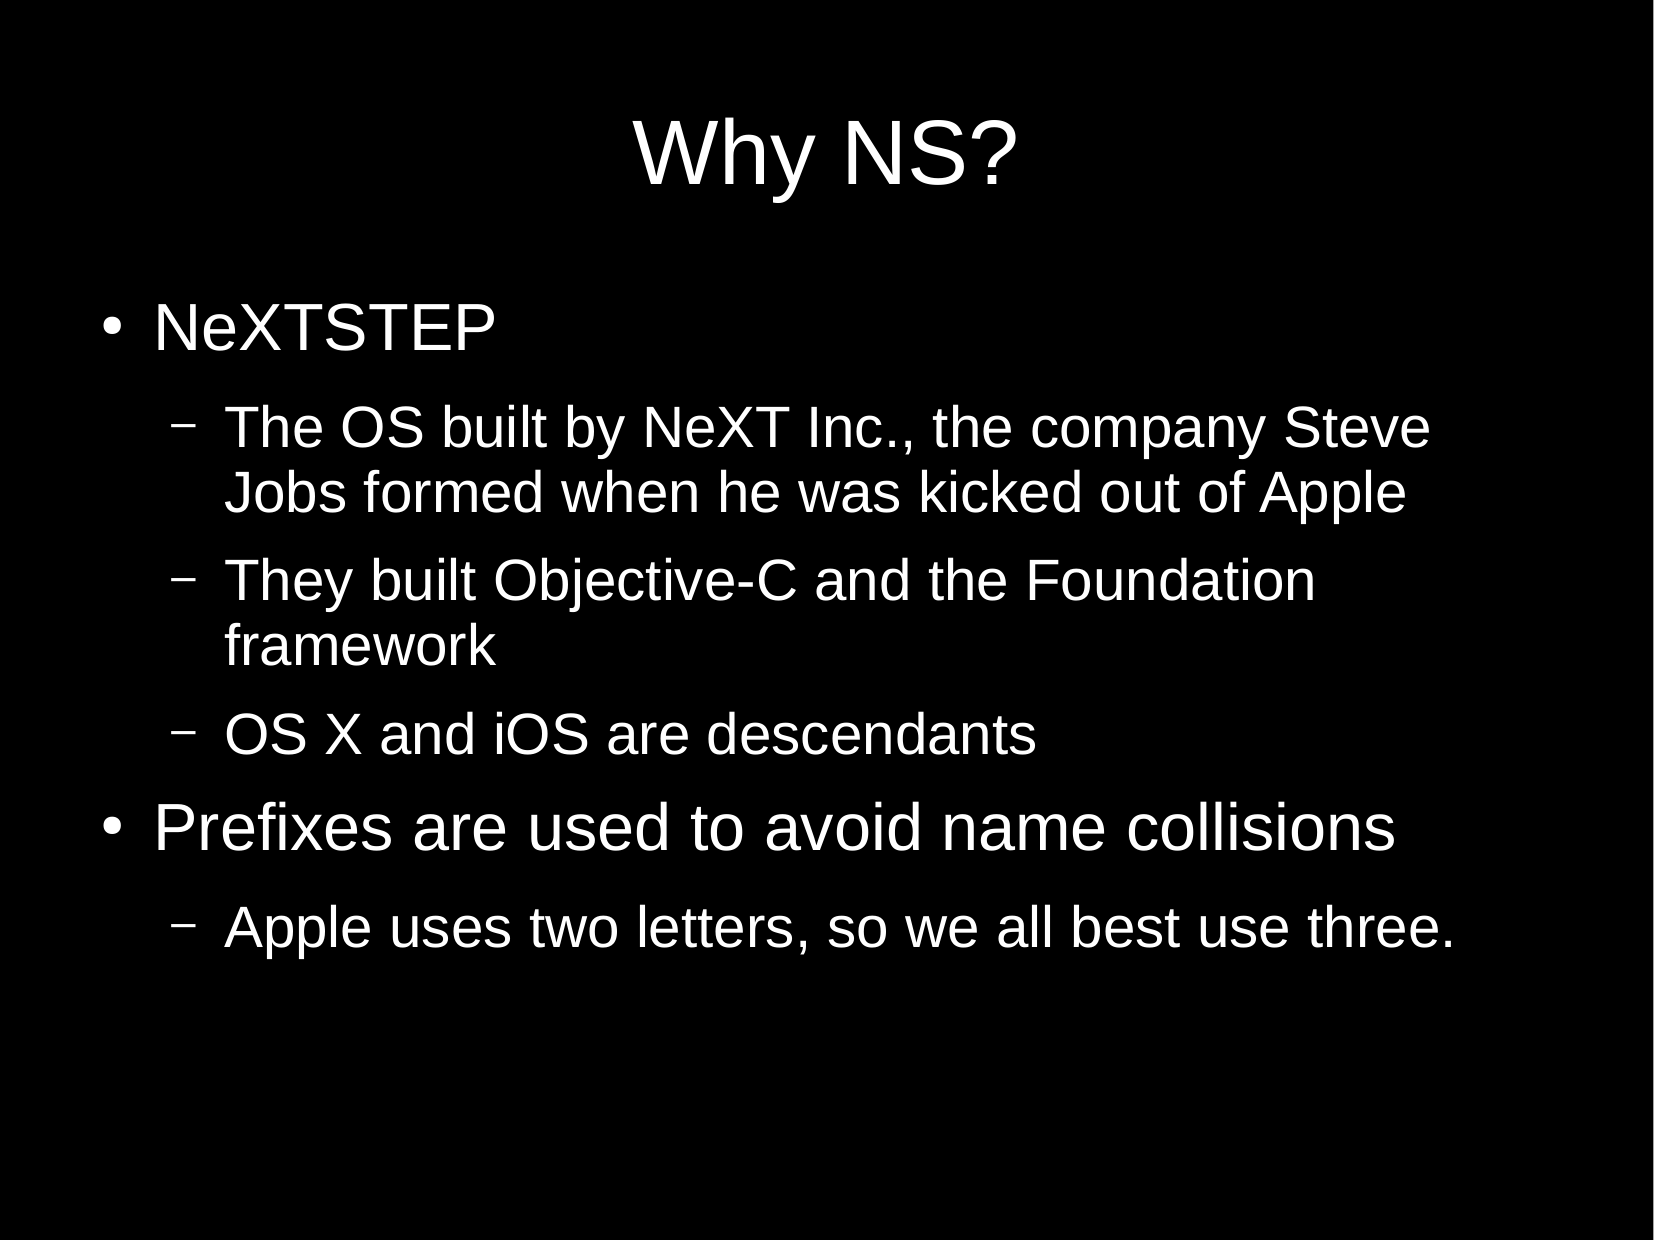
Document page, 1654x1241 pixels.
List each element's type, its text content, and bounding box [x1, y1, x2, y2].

title Why NS? [82, 49, 1571, 257]
list NeXTSTEP The OS built by NeXT Inc., the company Steve Jobs formed when he was kicked out of Apple They built Objective-C and the Foundation framework OS X and iOS are descendants Prefixes are used to avoid name collisions Apple uses two letters, so we all best use three. [82, 290, 1571, 1010]
